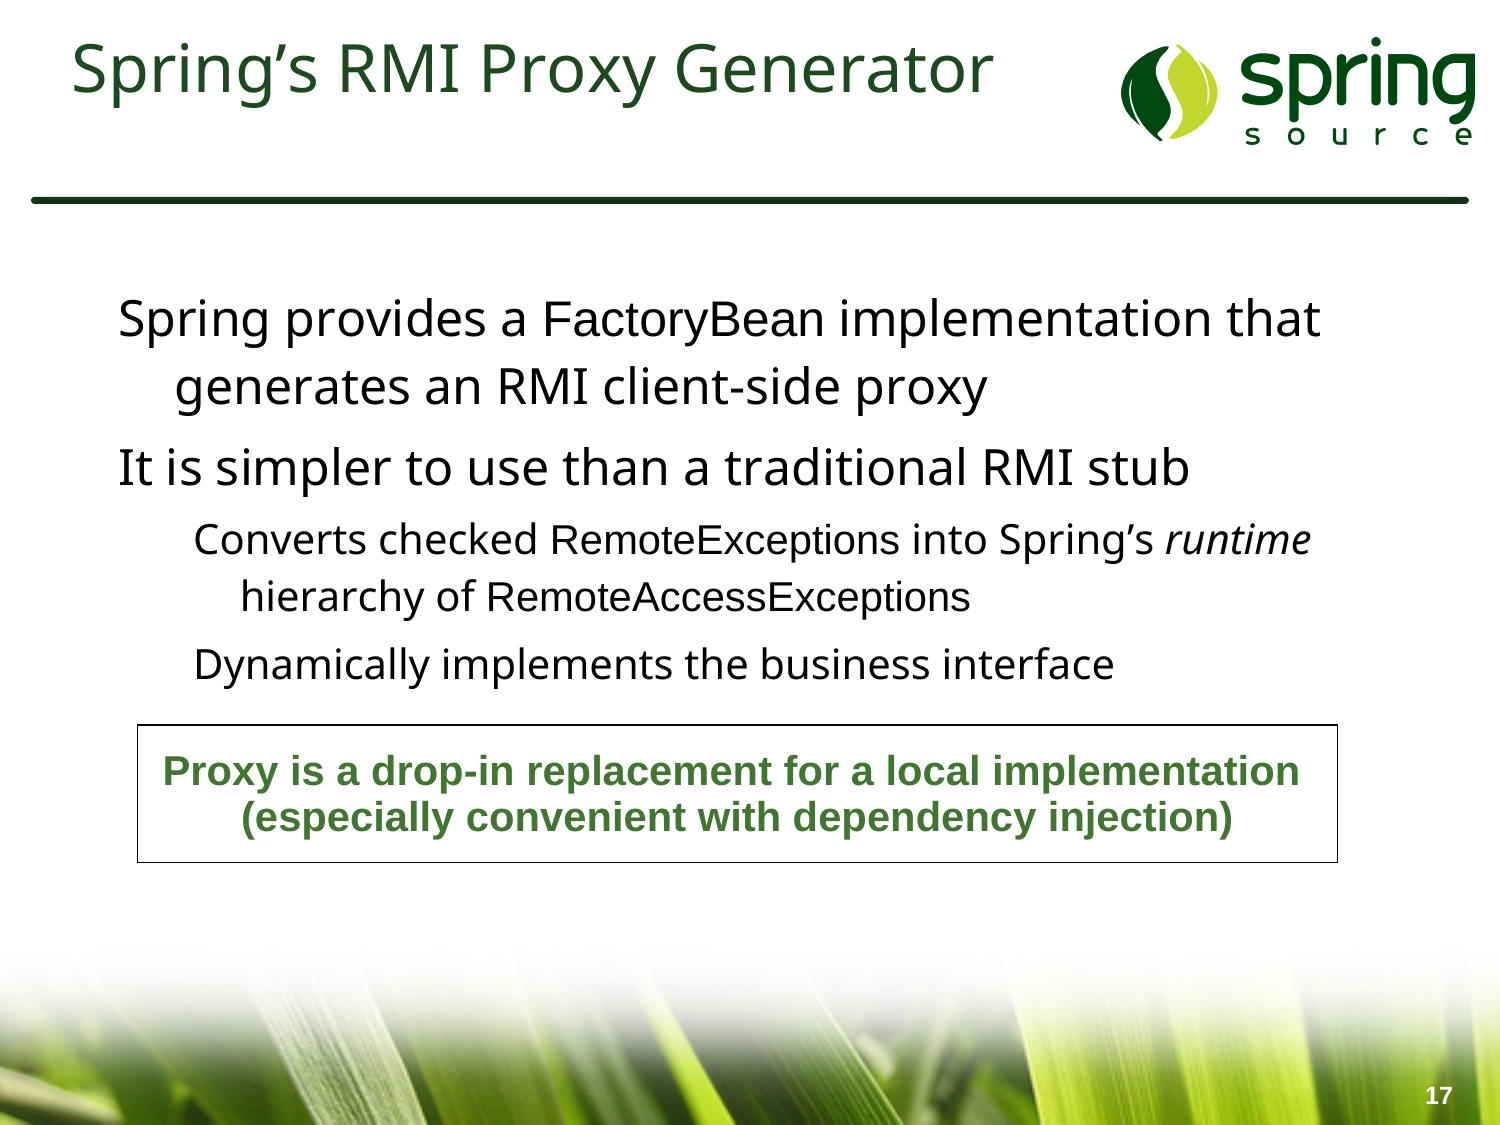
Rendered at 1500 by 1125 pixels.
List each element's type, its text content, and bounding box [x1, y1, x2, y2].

picture [0, 944, 1500, 1125]
list Spring provides a FactoryBean implementation that generates an RMI client-side proxy It is simpler to use than a traditional RMI stub Converts checked RemoteExceptions into Spring’s runtime hierarchy of RemoteAccessExceptions Dynamically implements the business interface [103, 275, 1394, 938]
title Spring’s RMI Proxy Generator [56, 13, 1089, 176]
text_box Proxy is a drop-in replacement for a local implementation (especially convenient with dependency injection) [137, 725, 1338, 863]
picture [1121, 37, 1475, 145]
